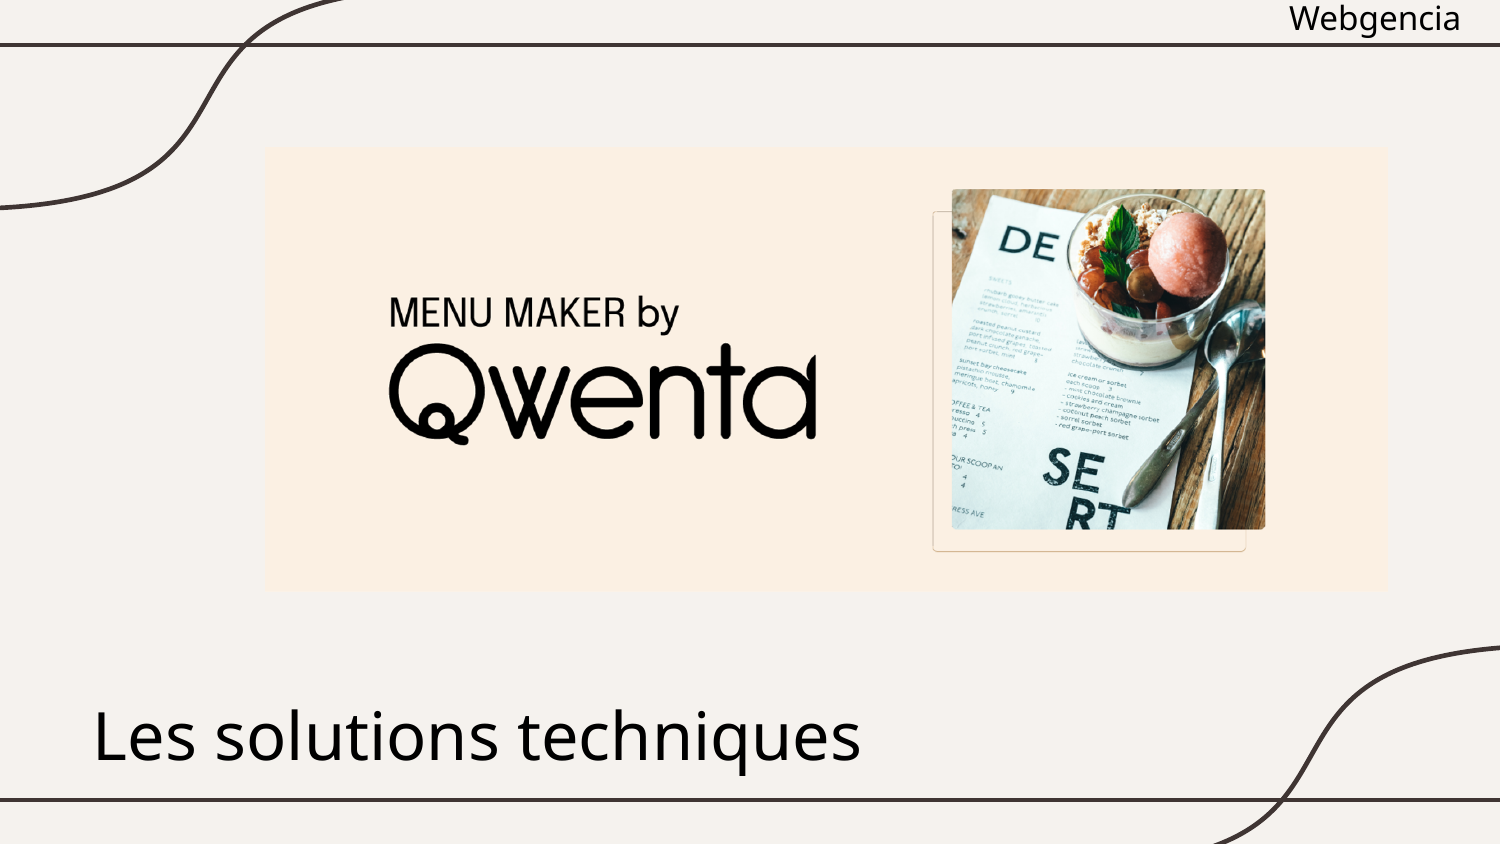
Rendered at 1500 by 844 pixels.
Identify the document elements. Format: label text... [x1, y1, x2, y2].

text_box Webgencia [1250, 0, 1500, 42]
subtitle Les solutions techniques [35, 679, 922, 798]
picture [265, 147, 1388, 592]
